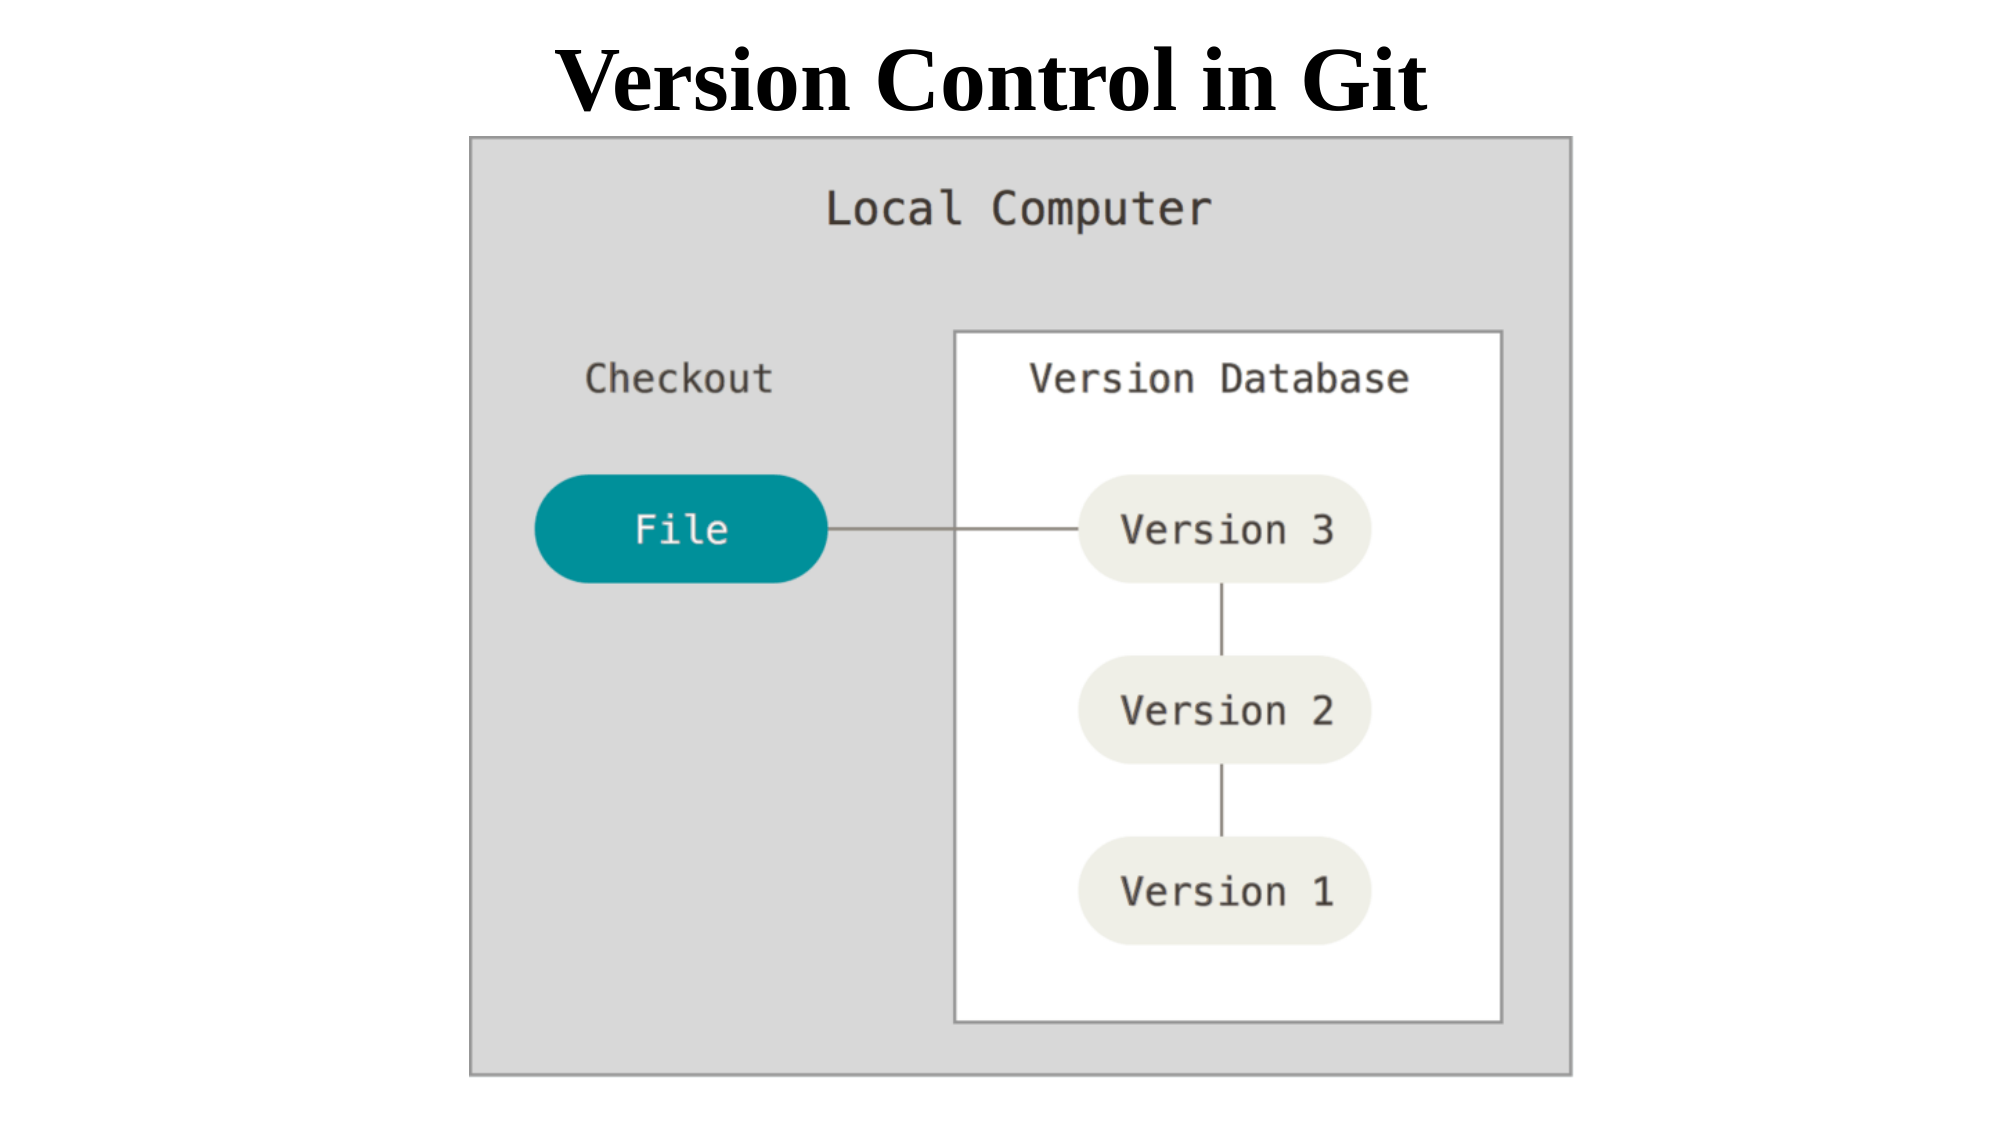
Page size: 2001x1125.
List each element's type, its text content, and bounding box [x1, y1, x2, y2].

picture [469, 136, 1576, 1081]
title Version Control in Git [539, 0, 2000, 190]
